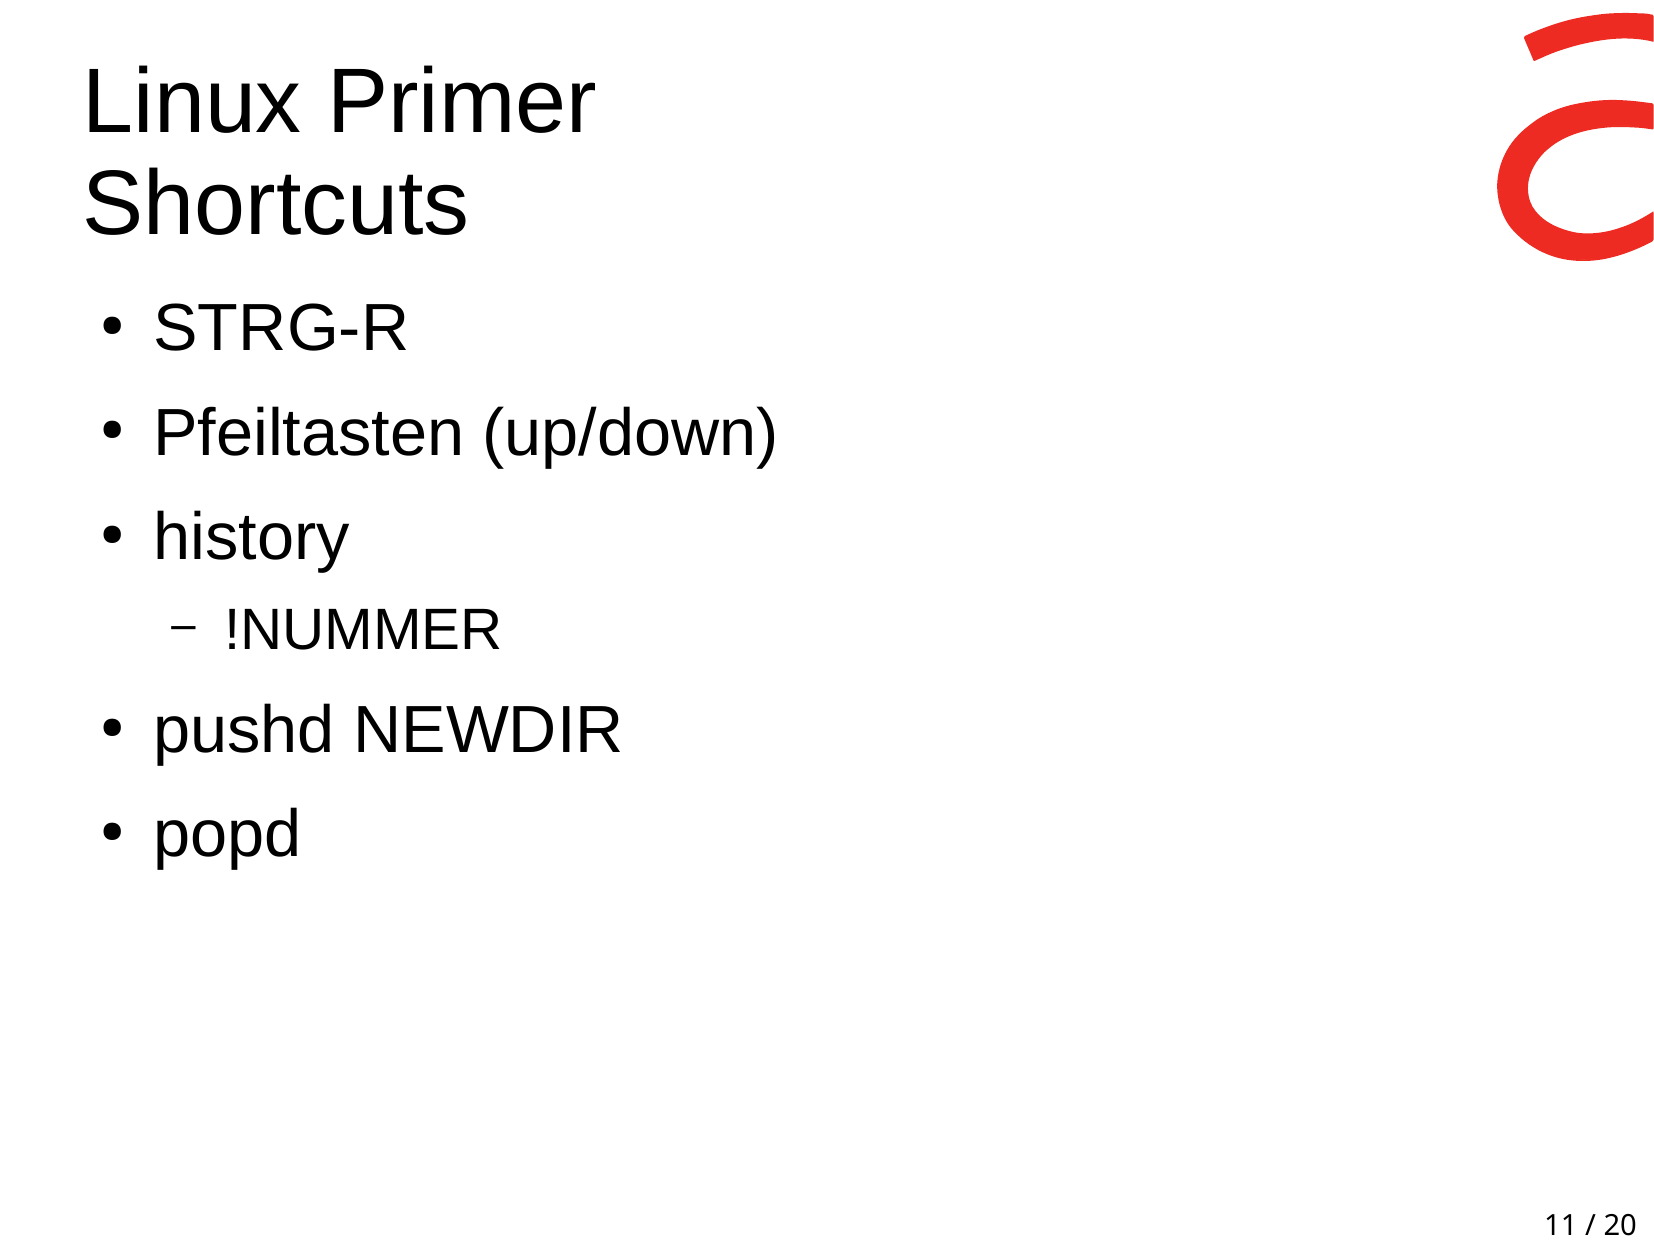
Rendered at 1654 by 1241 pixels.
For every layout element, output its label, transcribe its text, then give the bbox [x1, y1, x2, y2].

list STRG-R Pfeiltasten (up/down) history !NUMMER pushd NEWDIR popd [82, 290, 1571, 1010]
title Linux Primer Shortcuts [82, 49, 1571, 257]
